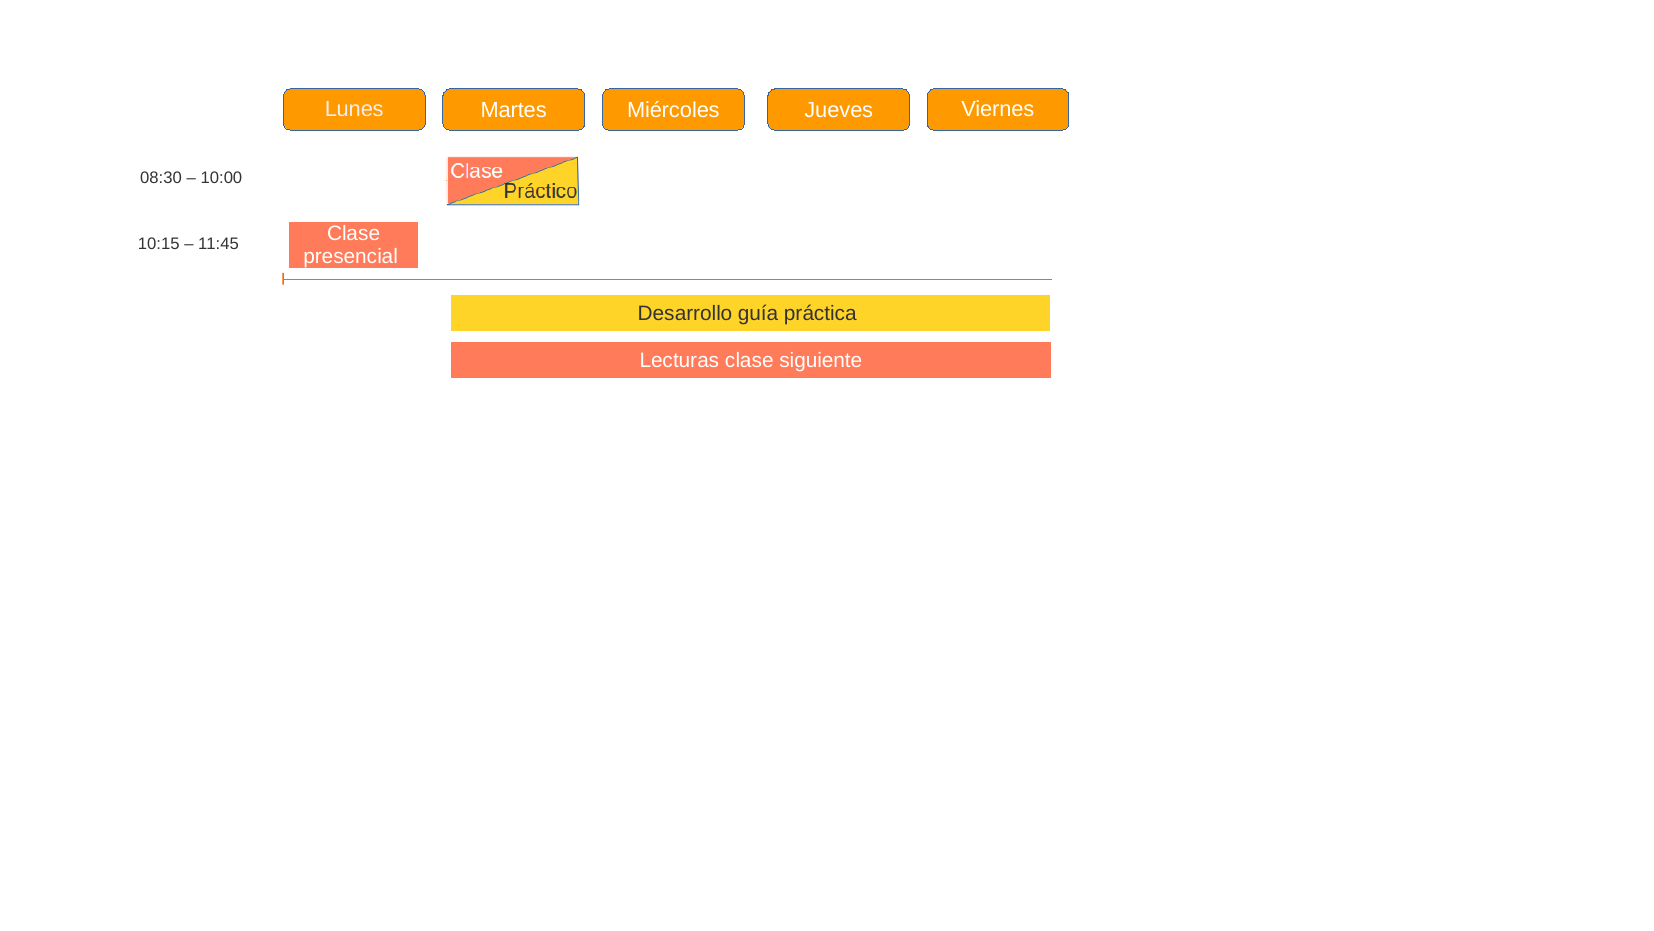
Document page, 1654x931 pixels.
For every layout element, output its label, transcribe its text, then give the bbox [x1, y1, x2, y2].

text_box Lunes [283, 88, 426, 131]
text_box Viernes [927, 88, 1069, 131]
text_box Desarrollo guía práctica [450, 294, 1051, 332]
text_box Clase presencial [288, 221, 419, 269]
text_box Lecturas clase siguiente [450, 341, 1052, 379]
text_box 08:30 – 10:00 [106, 153, 277, 201]
picture [444, 154, 580, 207]
text_box Martes [442, 88, 585, 131]
text_box 10:15 – 11:45 [106, 218, 277, 266]
text_box Miércoles [602, 88, 745, 131]
text_box Jueves [767, 88, 910, 131]
